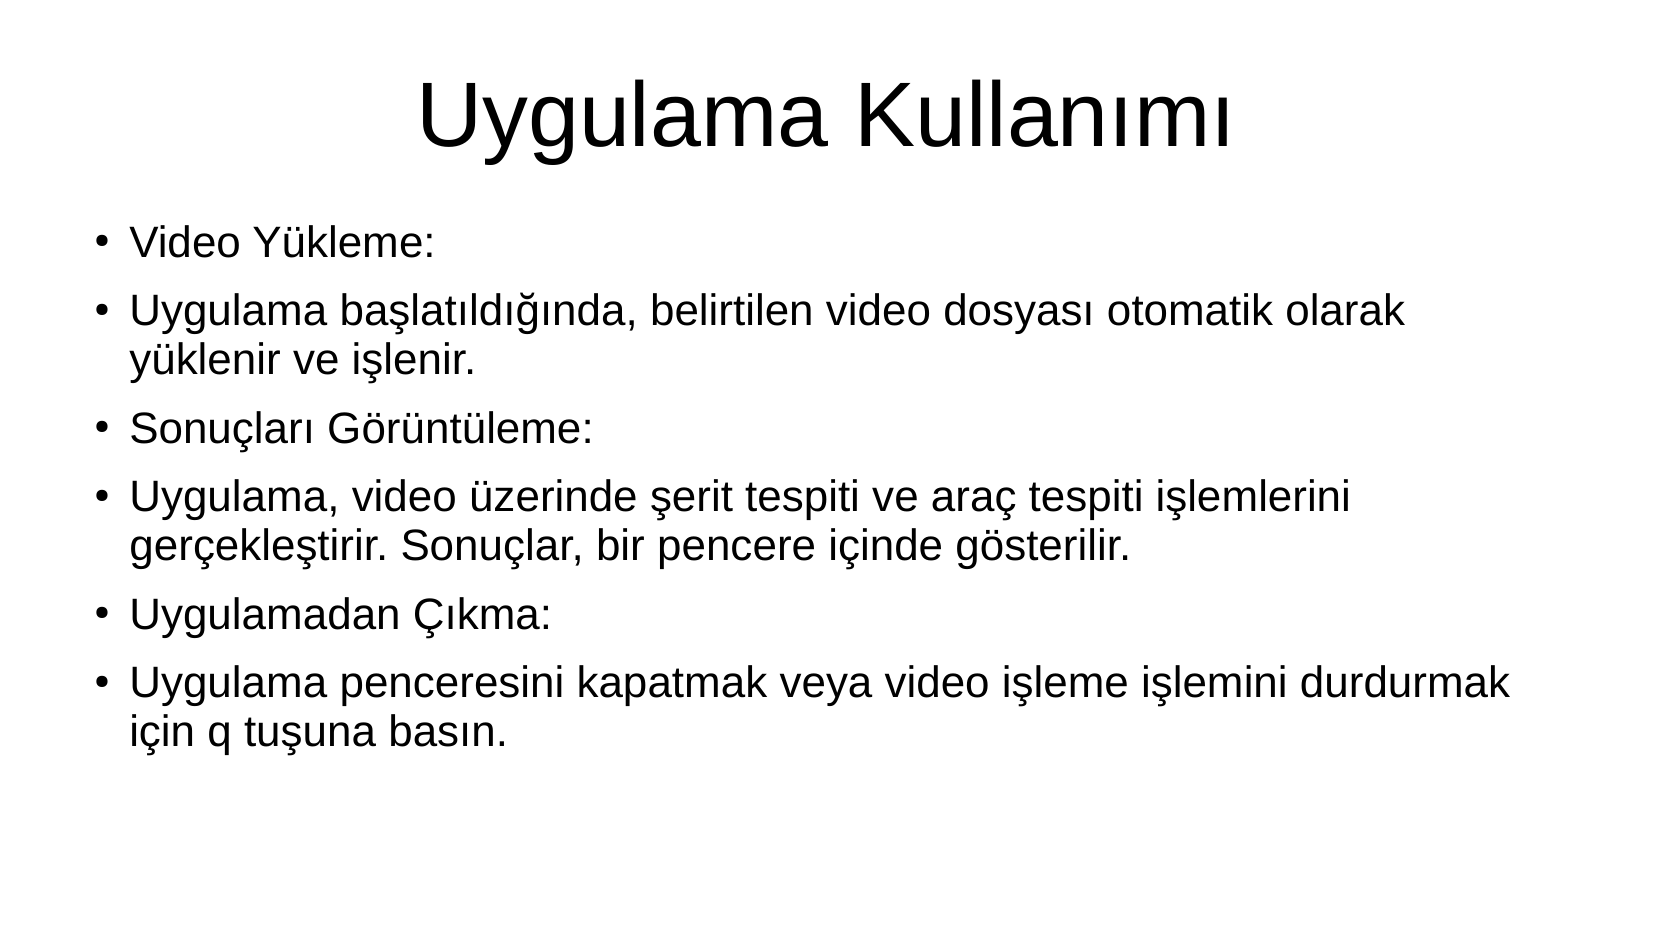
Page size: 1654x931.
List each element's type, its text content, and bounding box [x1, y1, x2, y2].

list Video Yükleme: Uygulama başlatıldığında, belirtilen video dosyası otomatik olarak yüklenir ve işlenir. Sonuçları Görüntüleme: Uygulama, video üzerinde şerit tespiti ve araç tespiti işlemlerini gerçekleştirir. Sonuçlar, bir pencere içinde gösterilir. Uygulamadan Çıkma: Uygulama penceresini kapatmak veya video işleme işlemini durdurmak için q tuşuna basın. [82, 217, 1571, 758]
title Uygulama Kullanımı [82, 37, 1571, 193]
